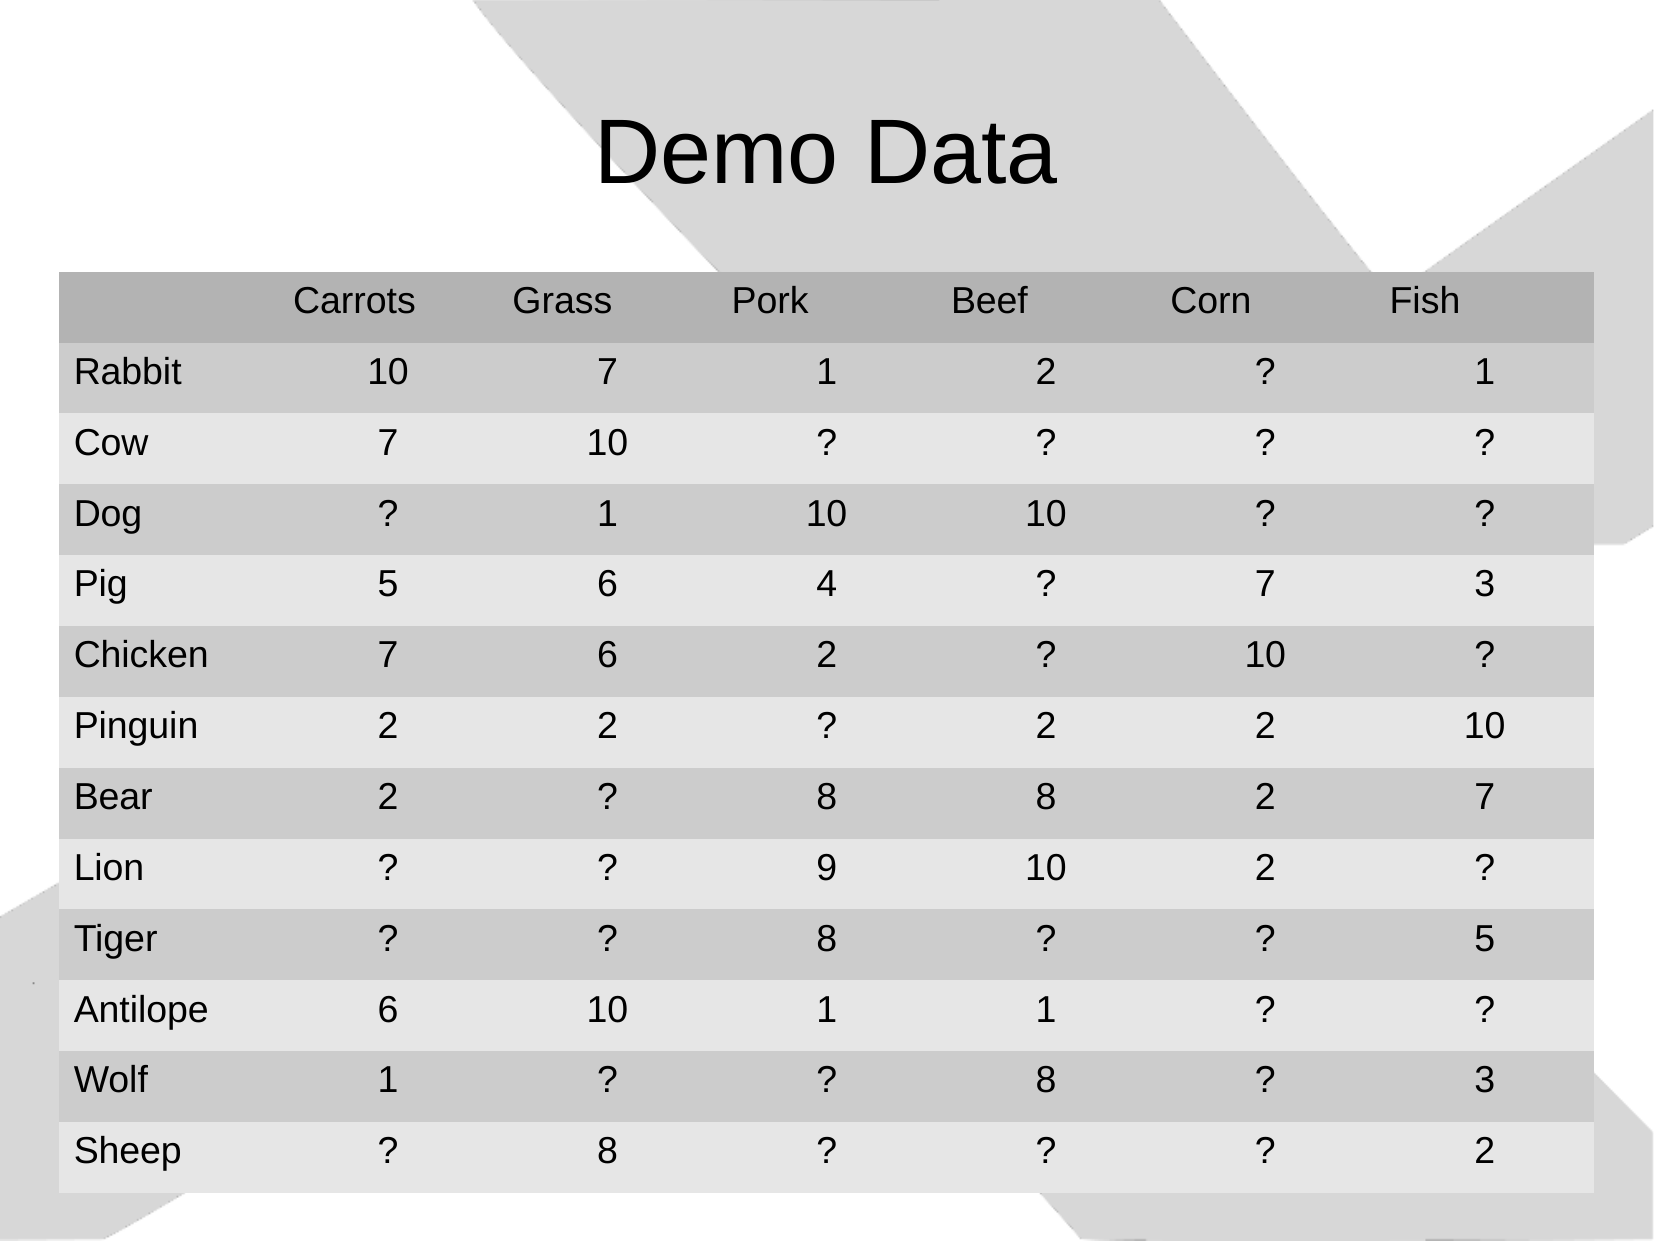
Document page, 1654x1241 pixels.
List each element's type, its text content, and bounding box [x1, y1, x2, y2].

table_cell 8 [717, 768, 936, 839]
table_cell 1 [936, 980, 1156, 1051]
table_cell 10 [717, 484, 936, 555]
table_cell 2 [278, 697, 498, 768]
table_cell 6 [278, 980, 498, 1051]
table_cell 2 [1156, 839, 1375, 909]
table_cell 1 [1375, 343, 1594, 413]
table_cell 2 [936, 697, 1156, 768]
table_cell ? [1375, 484, 1594, 555]
table_cell ? [278, 909, 498, 980]
title Demo Data [82, 49, 1571, 257]
picture [0, 0, 1654, 1241]
table_cell 10 [1156, 626, 1375, 697]
table_cell 7 [278, 413, 498, 484]
table_cell ? [1156, 484, 1375, 555]
table_cell ? [278, 1122, 498, 1193]
table_cell ? [717, 1122, 936, 1193]
table_cell ? [717, 1051, 936, 1122]
table_cell 10 [498, 980, 717, 1051]
table_cell 7 [498, 343, 717, 413]
table_cell 2 [717, 626, 936, 697]
table_cell 3 [1375, 555, 1594, 626]
table_cell ? [1156, 1122, 1375, 1193]
table_cell ? [1156, 1051, 1375, 1122]
table_header Grass [498, 272, 717, 343]
table_cell 1 [498, 484, 717, 555]
table_cell 10 [936, 839, 1156, 909]
table_cell Chicken [59, 626, 278, 697]
table_cell 2 [278, 768, 498, 839]
table_cell ? [1375, 626, 1594, 697]
table_cell ? [717, 413, 936, 484]
table_header [59, 272, 278, 343]
table_cell 1 [717, 980, 936, 1051]
table_cell 5 [278, 555, 498, 626]
table_cell 5 [1375, 909, 1594, 980]
table_cell ? [936, 413, 1156, 484]
table_cell 2 [1375, 1122, 1594, 1193]
table_cell Rabbit [59, 343, 278, 413]
table_cell 3 [1375, 1051, 1594, 1122]
table_cell Cow [59, 413, 278, 484]
table_cell ? [936, 909, 1156, 980]
table_cell ? [498, 839, 717, 909]
table_cell 10 [1375, 697, 1594, 768]
table_cell 2 [1156, 768, 1375, 839]
table_cell 8 [498, 1122, 717, 1193]
table_cell 7 [278, 626, 498, 697]
table_cell ? [936, 555, 1156, 626]
table_cell Pig [59, 555, 278, 626]
table_cell Dog [59, 484, 278, 555]
table_cell 6 [498, 555, 717, 626]
table_cell ? [936, 1122, 1156, 1193]
table_cell ? [1156, 909, 1375, 980]
table_cell 4 [717, 555, 936, 626]
table_cell ? [1156, 980, 1375, 1051]
table_cell ? [1375, 980, 1594, 1051]
table_cell ? [1156, 343, 1375, 413]
table_cell Sheep [59, 1122, 278, 1193]
table_cell Antilope [59, 980, 278, 1051]
table_cell ? [1375, 413, 1594, 484]
table_cell 8 [936, 1051, 1156, 1122]
table_cell Wolf [59, 1051, 278, 1122]
table_cell ? [498, 909, 717, 980]
table_cell 2 [936, 343, 1156, 413]
table_cell Lion [59, 839, 278, 909]
table_cell ? [278, 484, 498, 555]
table_cell ? [936, 626, 1156, 697]
table_cell 7 [1375, 768, 1594, 839]
table_cell 1 [278, 1051, 498, 1122]
table_cell 8 [936, 768, 1156, 839]
table_cell 9 [717, 839, 936, 909]
table_cell 10 [498, 413, 717, 484]
table_cell 10 [936, 484, 1156, 555]
table_header Corn [1156, 272, 1375, 343]
table_cell ? [498, 1051, 717, 1122]
table_cell 1 [717, 343, 936, 413]
table_header Pork [717, 272, 936, 343]
table_cell 2 [1156, 697, 1375, 768]
table_header Fish [1375, 272, 1594, 343]
table_cell 8 [717, 909, 936, 980]
table_cell ? [498, 768, 717, 839]
table_cell ? [1156, 413, 1375, 484]
table_cell 6 [498, 626, 717, 697]
table_cell 7 [1156, 555, 1375, 626]
table_cell 2 [498, 697, 717, 768]
table_cell Bear [59, 768, 278, 839]
table_header Beef [936, 272, 1156, 343]
table_cell Pinguin [59, 697, 278, 768]
table_cell 10 [278, 343, 498, 413]
table_cell ? [1375, 839, 1594, 909]
table_cell Tiger [59, 909, 278, 980]
table_header Carrots [278, 272, 498, 343]
table_cell ? [717, 697, 936, 768]
table_cell ? [278, 839, 498, 909]
